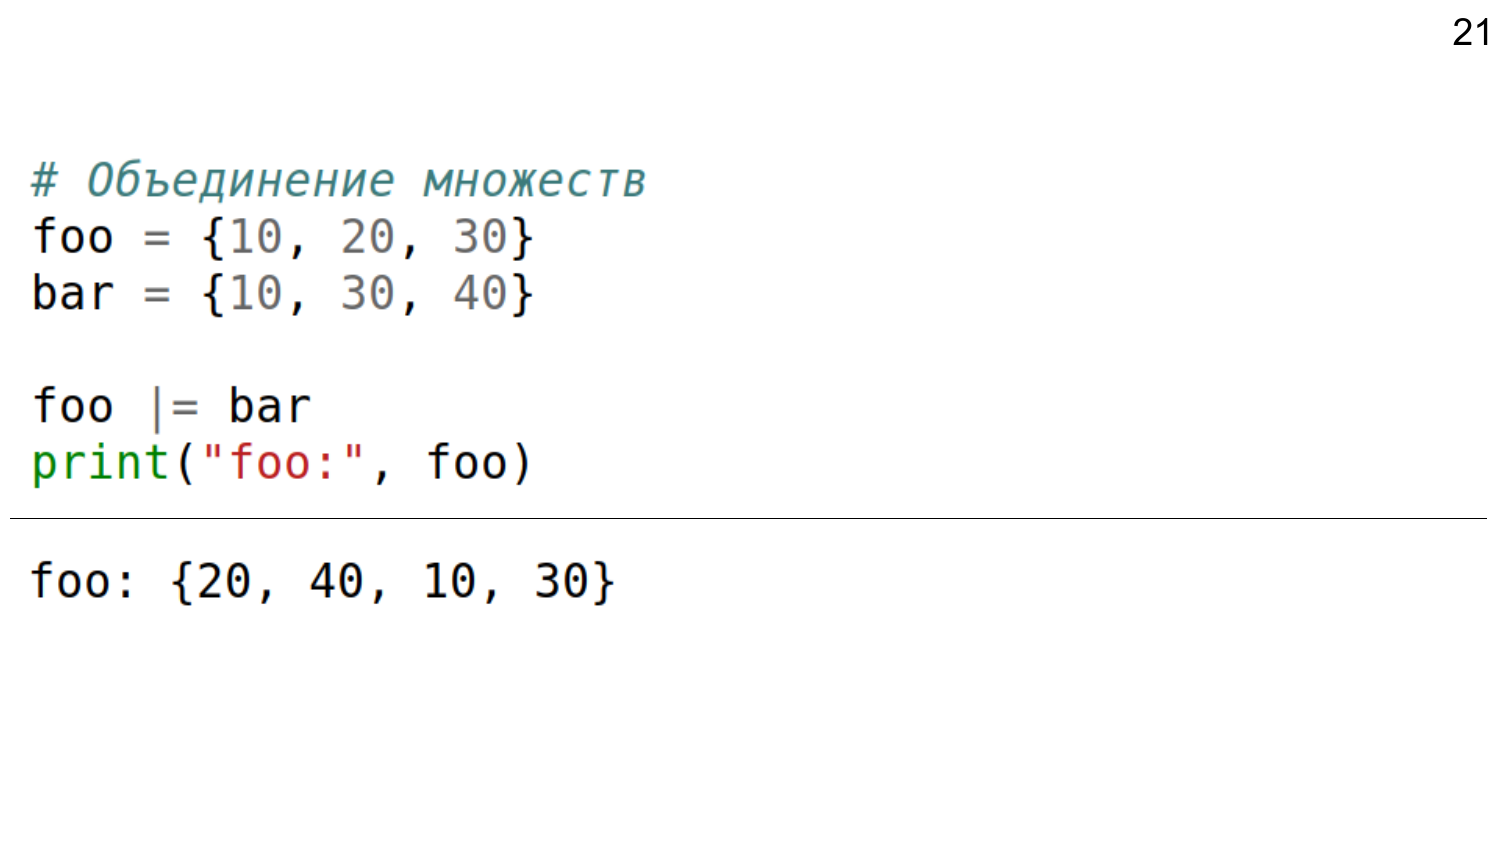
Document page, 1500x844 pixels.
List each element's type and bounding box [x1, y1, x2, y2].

picture [18, 544, 626, 623]
picture [18, 148, 665, 504]
